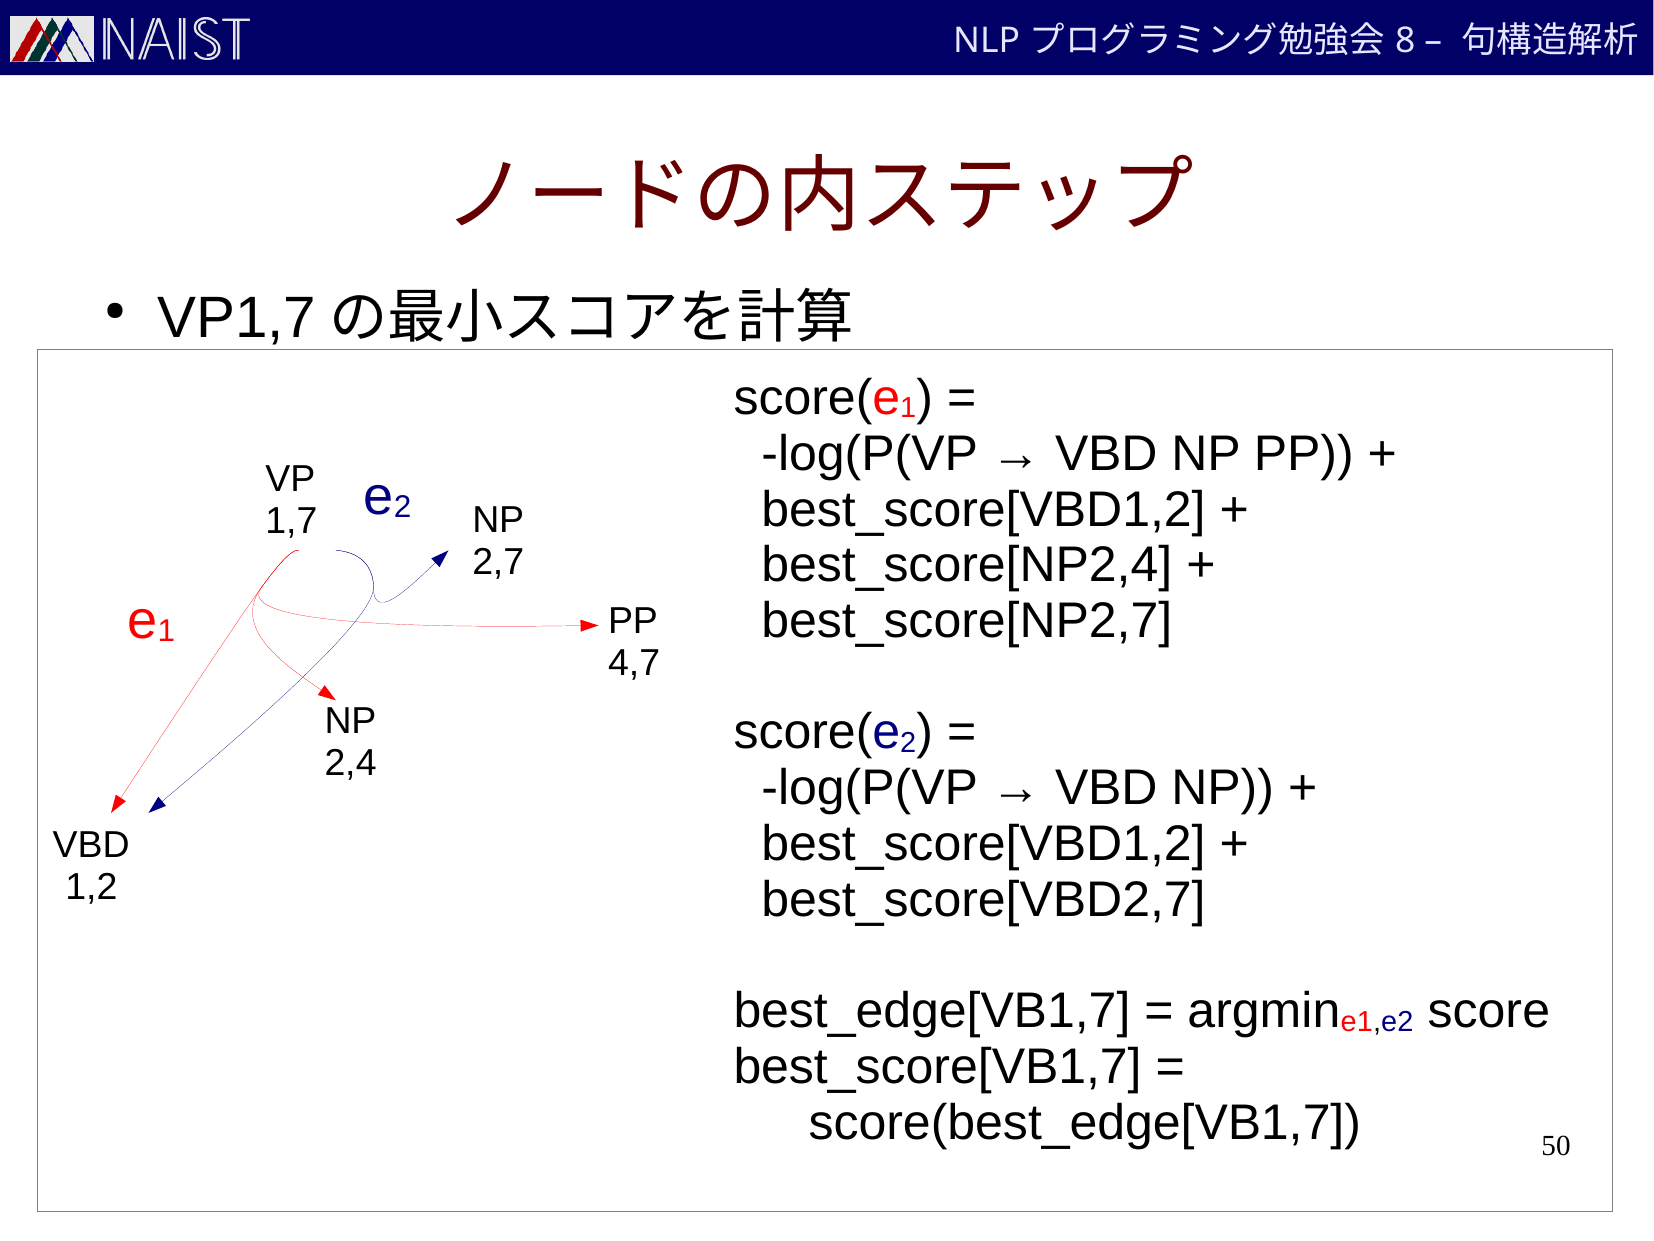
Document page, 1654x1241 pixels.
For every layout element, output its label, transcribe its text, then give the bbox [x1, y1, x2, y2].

text_box NP 2,7 [457, 491, 540, 591]
text_box VBD 1,2 [38, 816, 145, 915]
text_box PP 4,7 [593, 591, 676, 691]
text_box e2 [348, 457, 427, 552]
picture [10, 16, 94, 62]
text_box VP 1,7 [250, 450, 333, 549]
text_box e1 [112, 581, 190, 676]
list VP1,7の最小スコアを計算 [86, 270, 1576, 346]
title ノードの内ステップ [75, 92, 1564, 285]
picture [102, 17, 251, 60]
text_box NP 2,4 [309, 692, 392, 791]
text_box score(e1) = -log(P(VP → VBD NP PP)) + best_score[VBD1,2] + best_score[NP2,4] + best_score[NP2,7] score(e2) = -log(P(VP → VBD NP)) + best_score[VBD1,2] + best_score[VBD2,7] best_edge[VB1,7] = argmine1,e2 score best_score[VB1,7] = score(best_edge[VB1,7]) [718, 361, 1565, 1211]
